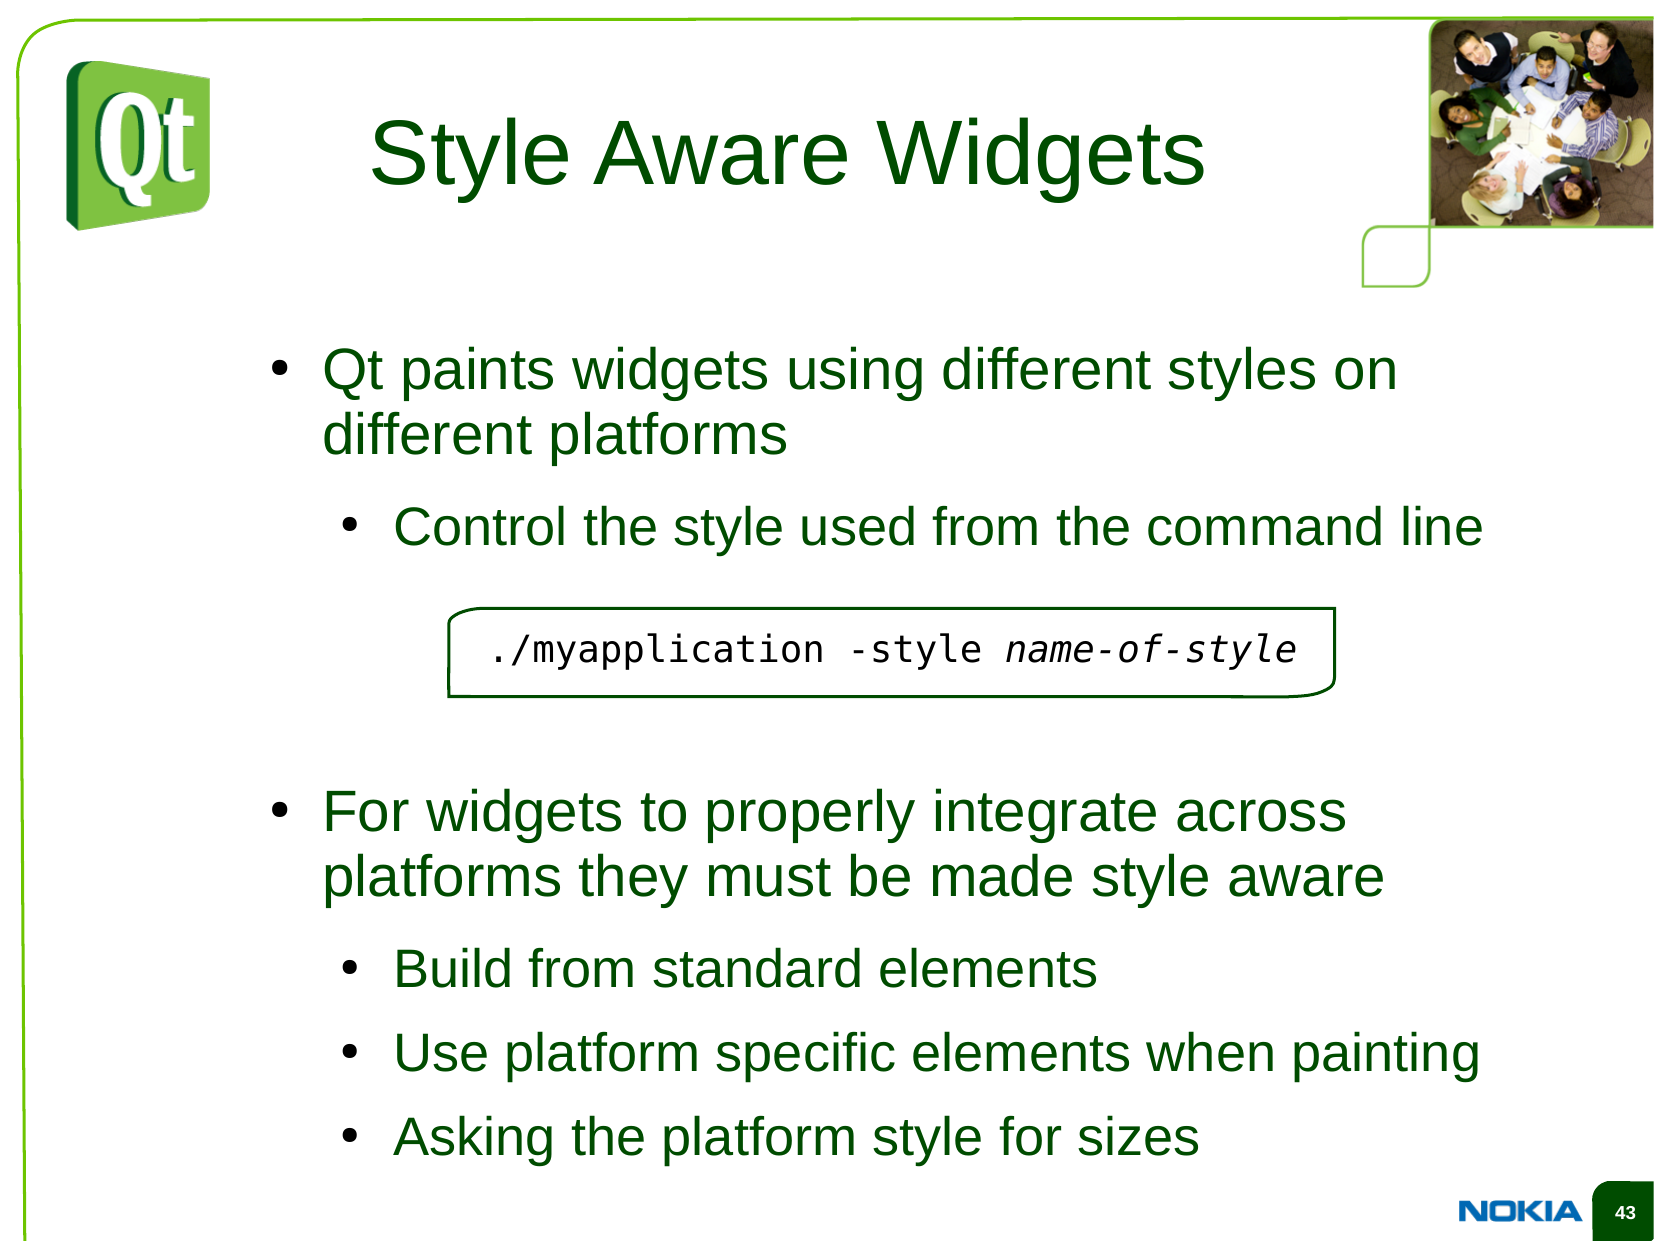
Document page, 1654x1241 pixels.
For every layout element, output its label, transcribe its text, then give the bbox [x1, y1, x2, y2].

picture [1459, 1200, 1583, 1222]
title Style Aware Widgets [251, 56, 1327, 250]
picture [66, 61, 210, 231]
picture [1338, 7, 1654, 308]
list Qt paints widgets using different styles on different platforms Control the style used from the command line For widgets to properly integrate across platforms they must be made style aware Build from standard elements Use platform specific elements when painting Asking the platform style for sizes [251, 336, 1571, 1168]
text_box ./myapplication -style name-of-style [472, 620, 1329, 680]
